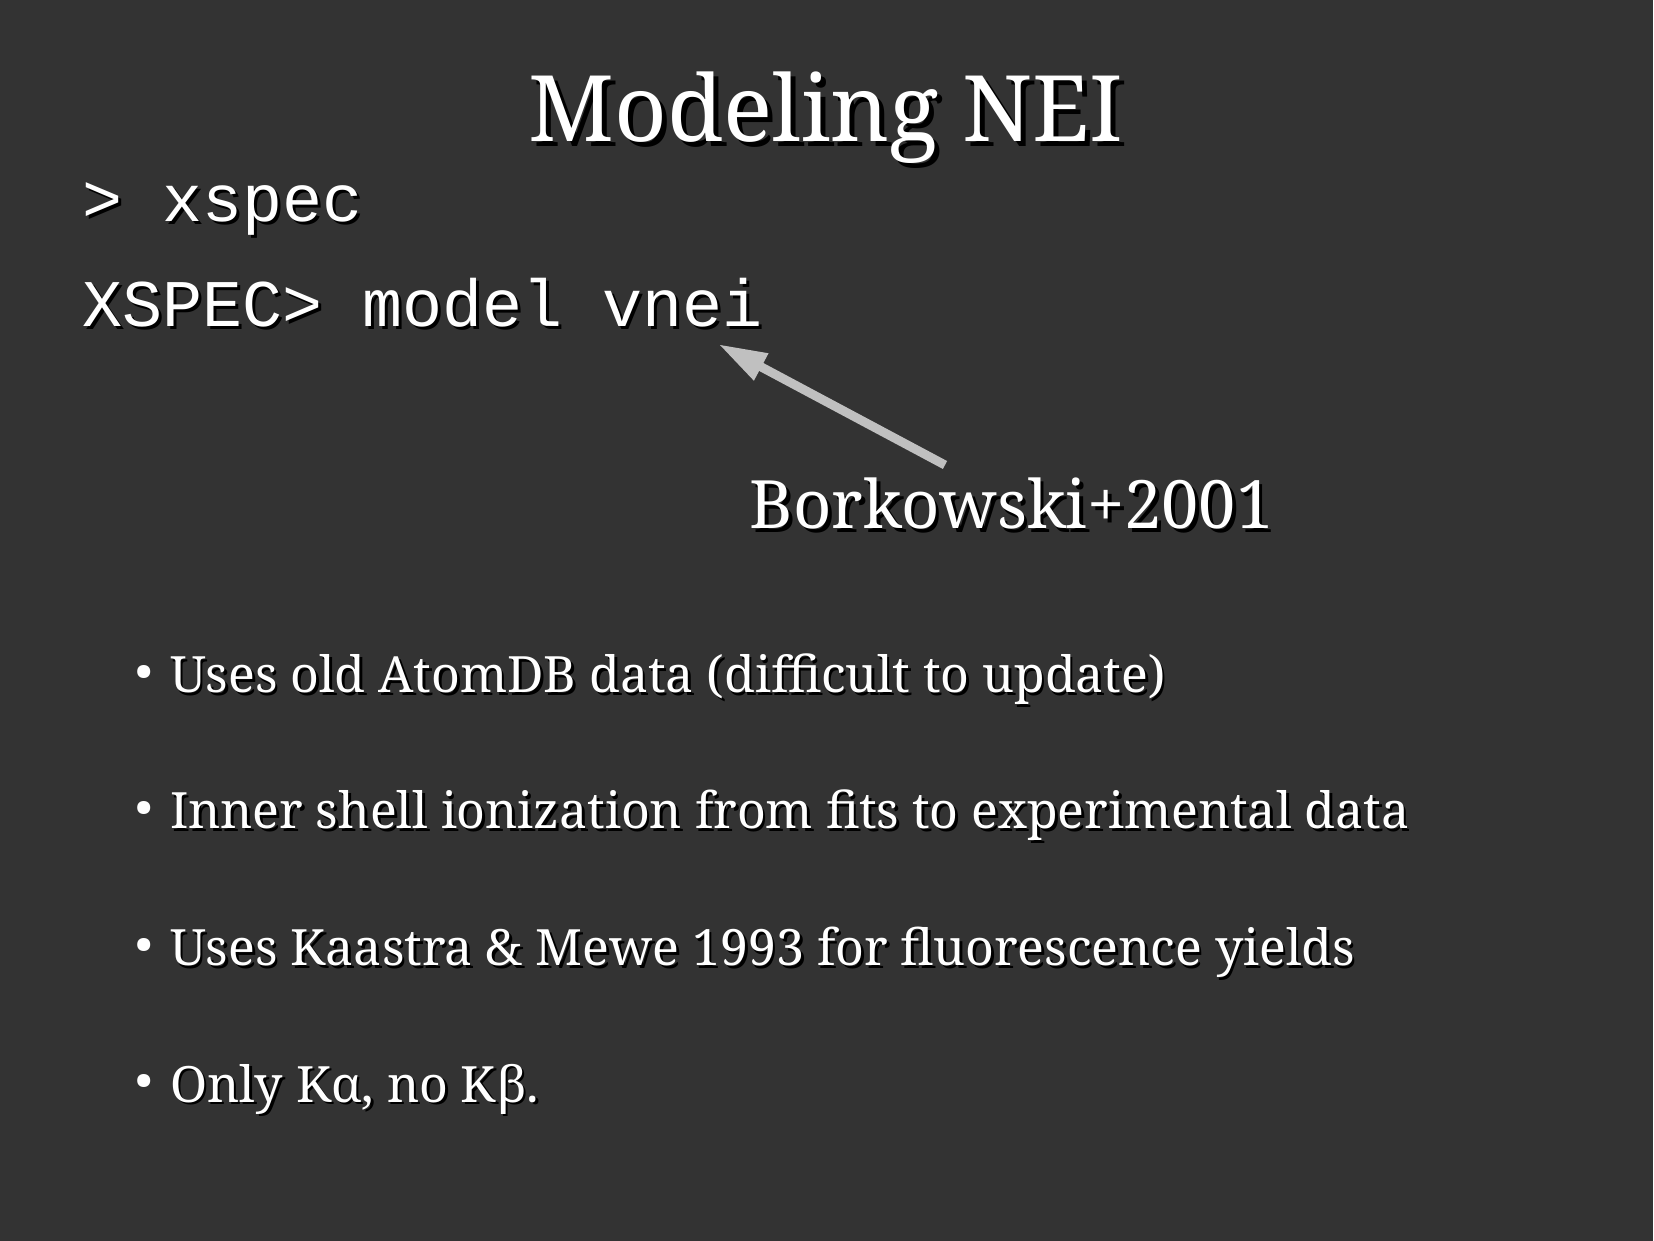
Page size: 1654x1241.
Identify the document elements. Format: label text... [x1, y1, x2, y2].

text_box Uses old AtomDB data (difficult to update) Inner shell ionization from fits to experimental data Uses Kaastra & Mewe 1993 for fluorescence yields Only Kα, no Kβ. [120, 450, 1486, 1014]
list > xspec XSPEC> model vnei [82, 166, 1538, 886]
title Modeling NEI [82, 2, 1571, 210]
text_box Borkowski+2001 [735, 449, 1456, 541]
